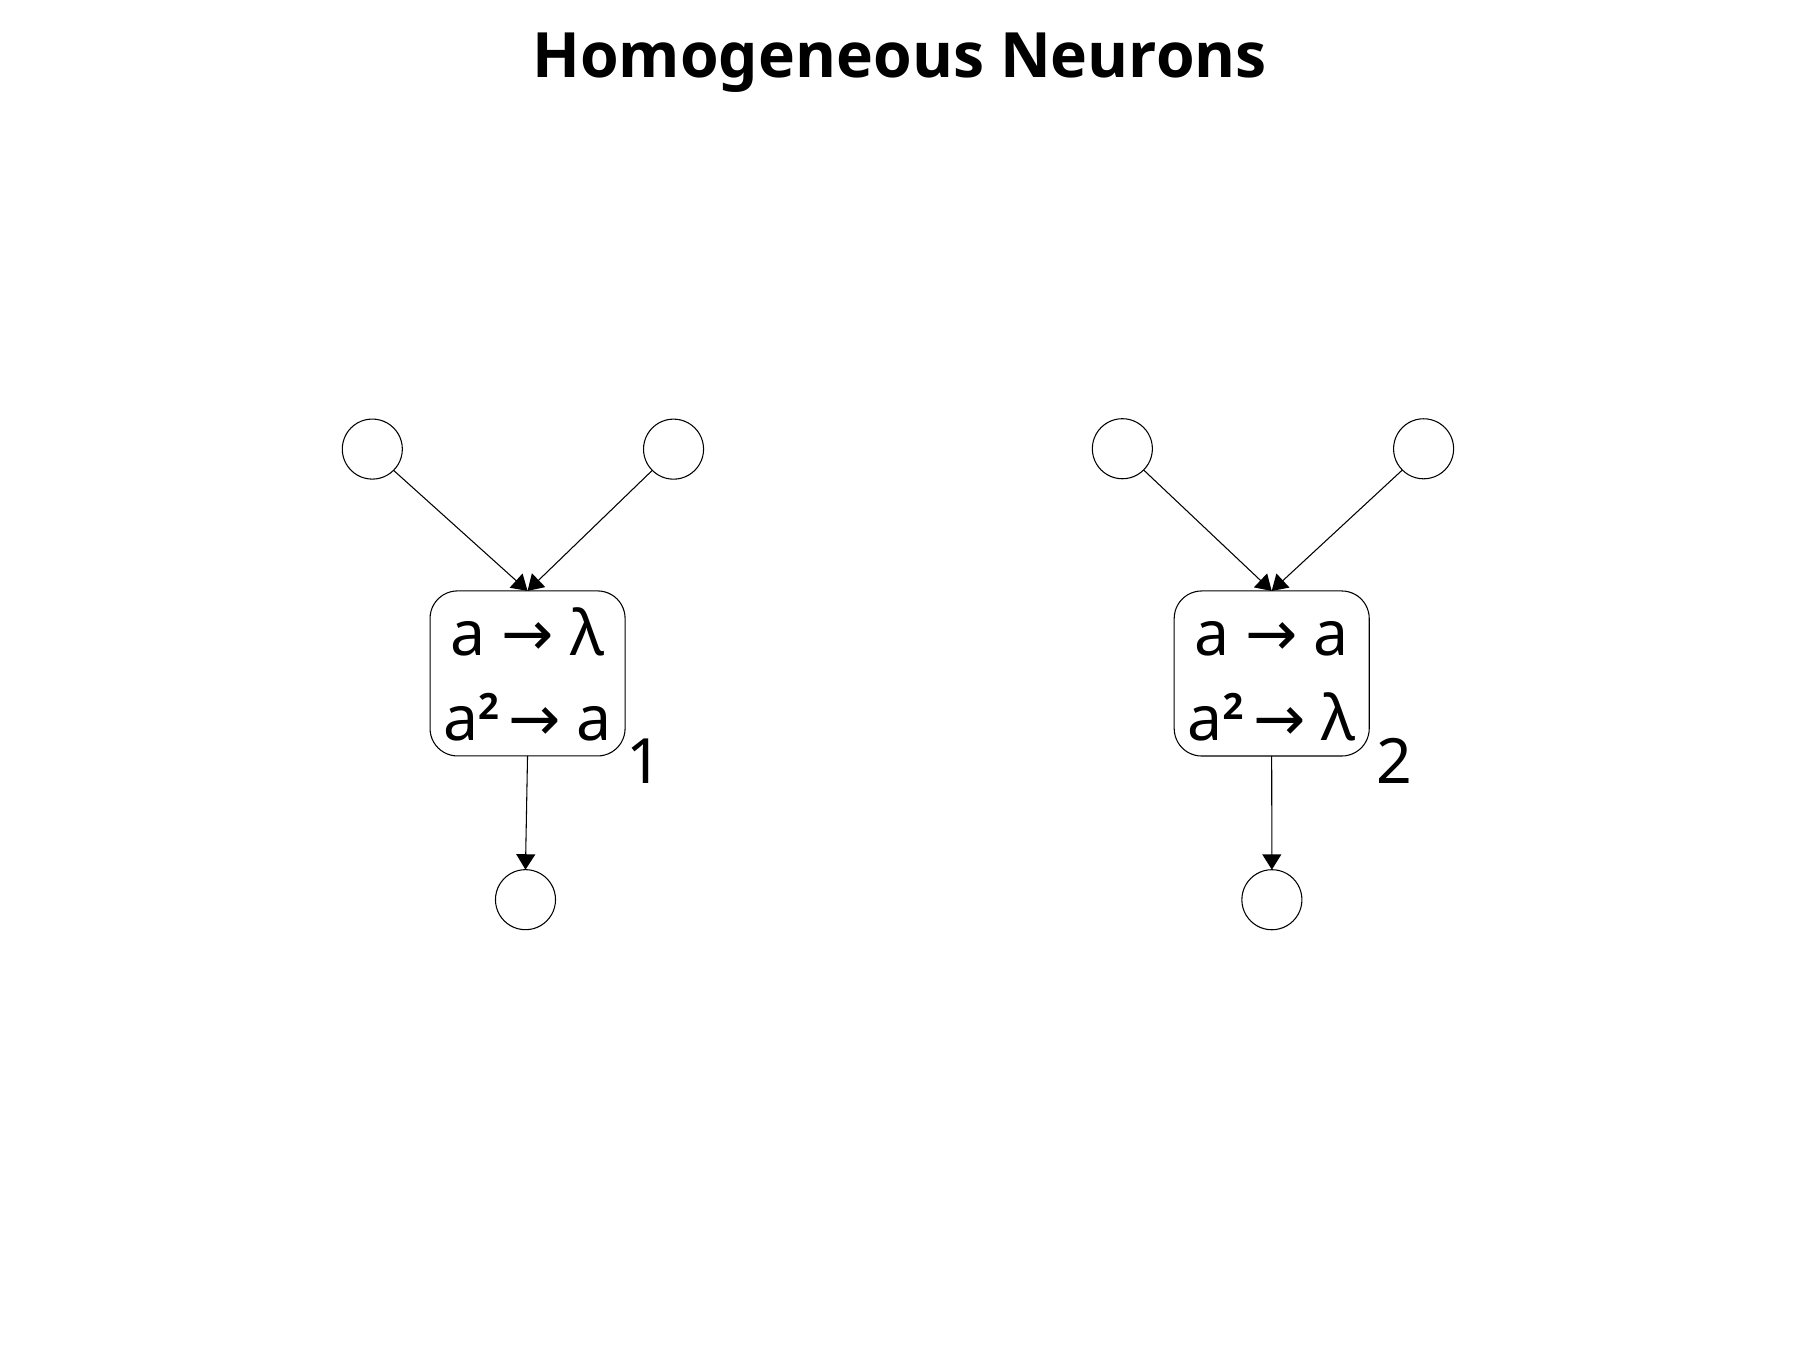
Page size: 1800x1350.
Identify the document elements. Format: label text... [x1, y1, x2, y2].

text_box 1 [612, 709, 671, 799]
text_box 2 [1362, 709, 1421, 799]
text_box Homogeneous Neurons [0, 3, 1800, 101]
text_box a → λ a2 → a [430, 590, 626, 756]
text_box a → a a2 → λ [1174, 590, 1370, 757]
